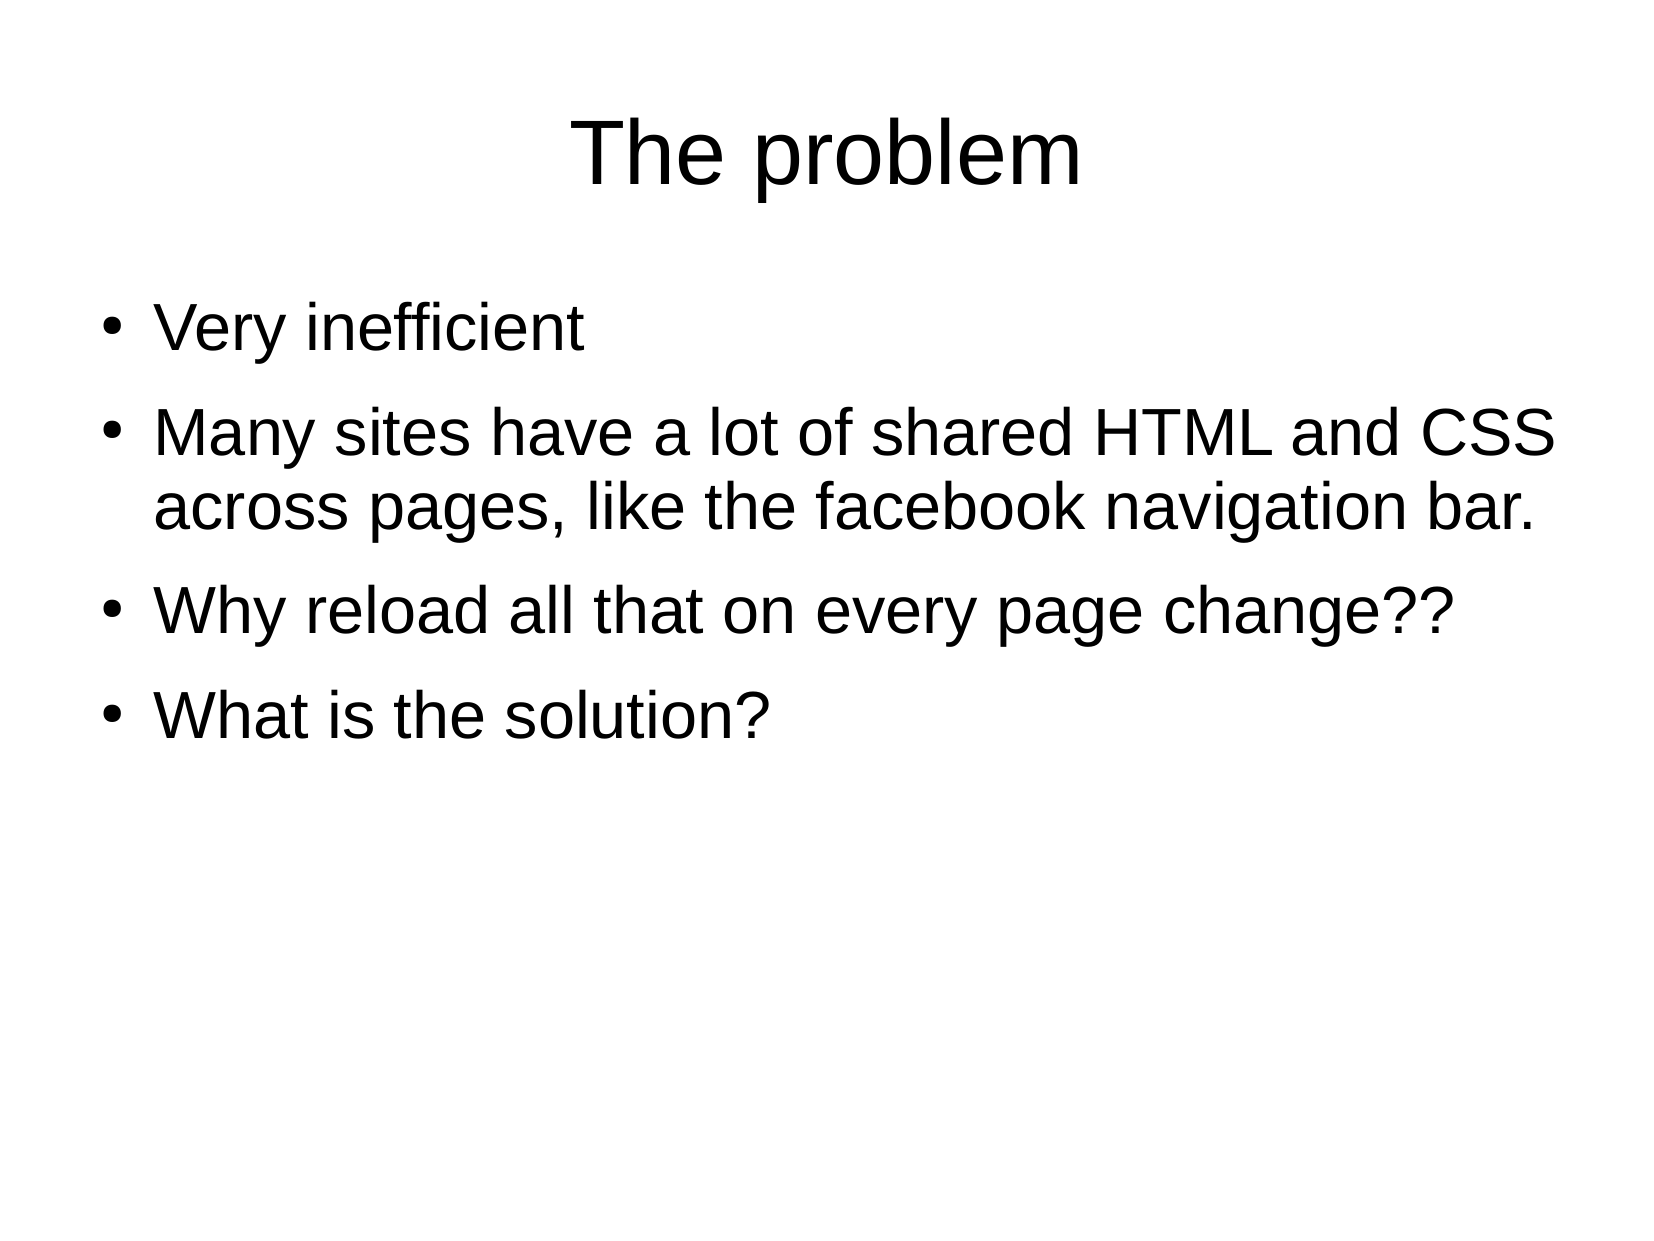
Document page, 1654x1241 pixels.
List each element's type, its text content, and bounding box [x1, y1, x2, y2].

list Very inefficient Many sites have a lot of shared HTML and CSS across pages, like the facebook navigation bar. Why reload all that on every page change?? What is the solution? [82, 290, 1571, 1010]
title The problem [82, 49, 1571, 257]
